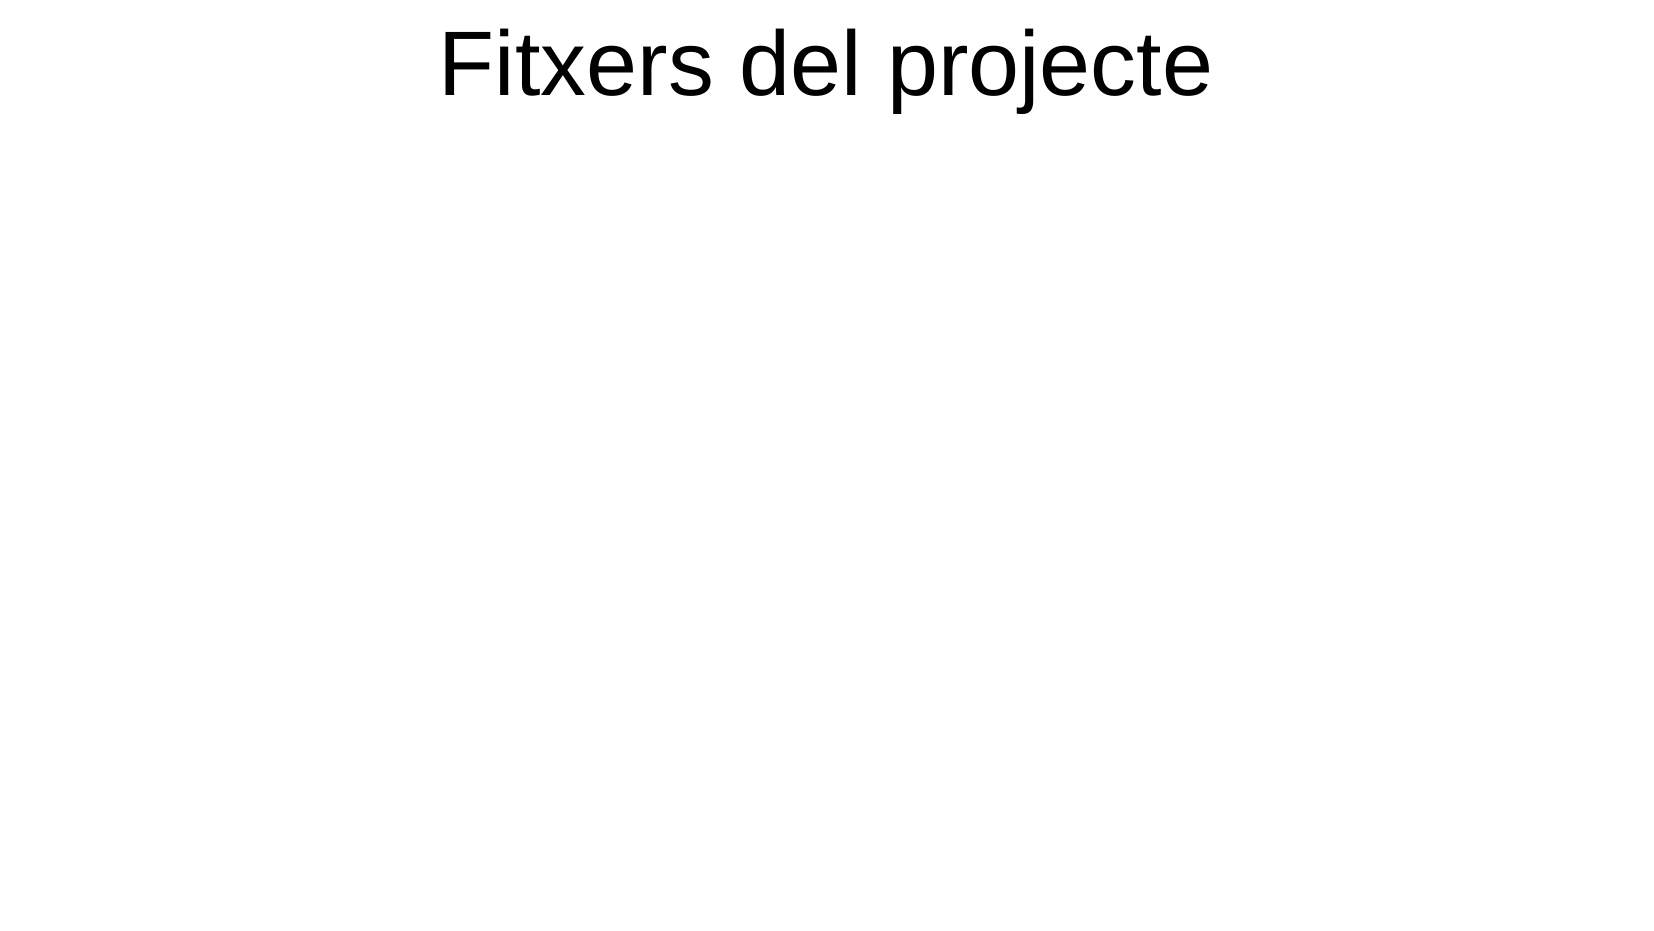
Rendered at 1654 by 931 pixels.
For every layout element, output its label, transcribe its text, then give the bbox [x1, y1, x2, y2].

title Fitxers del projecte [82, 12, 1571, 218]
